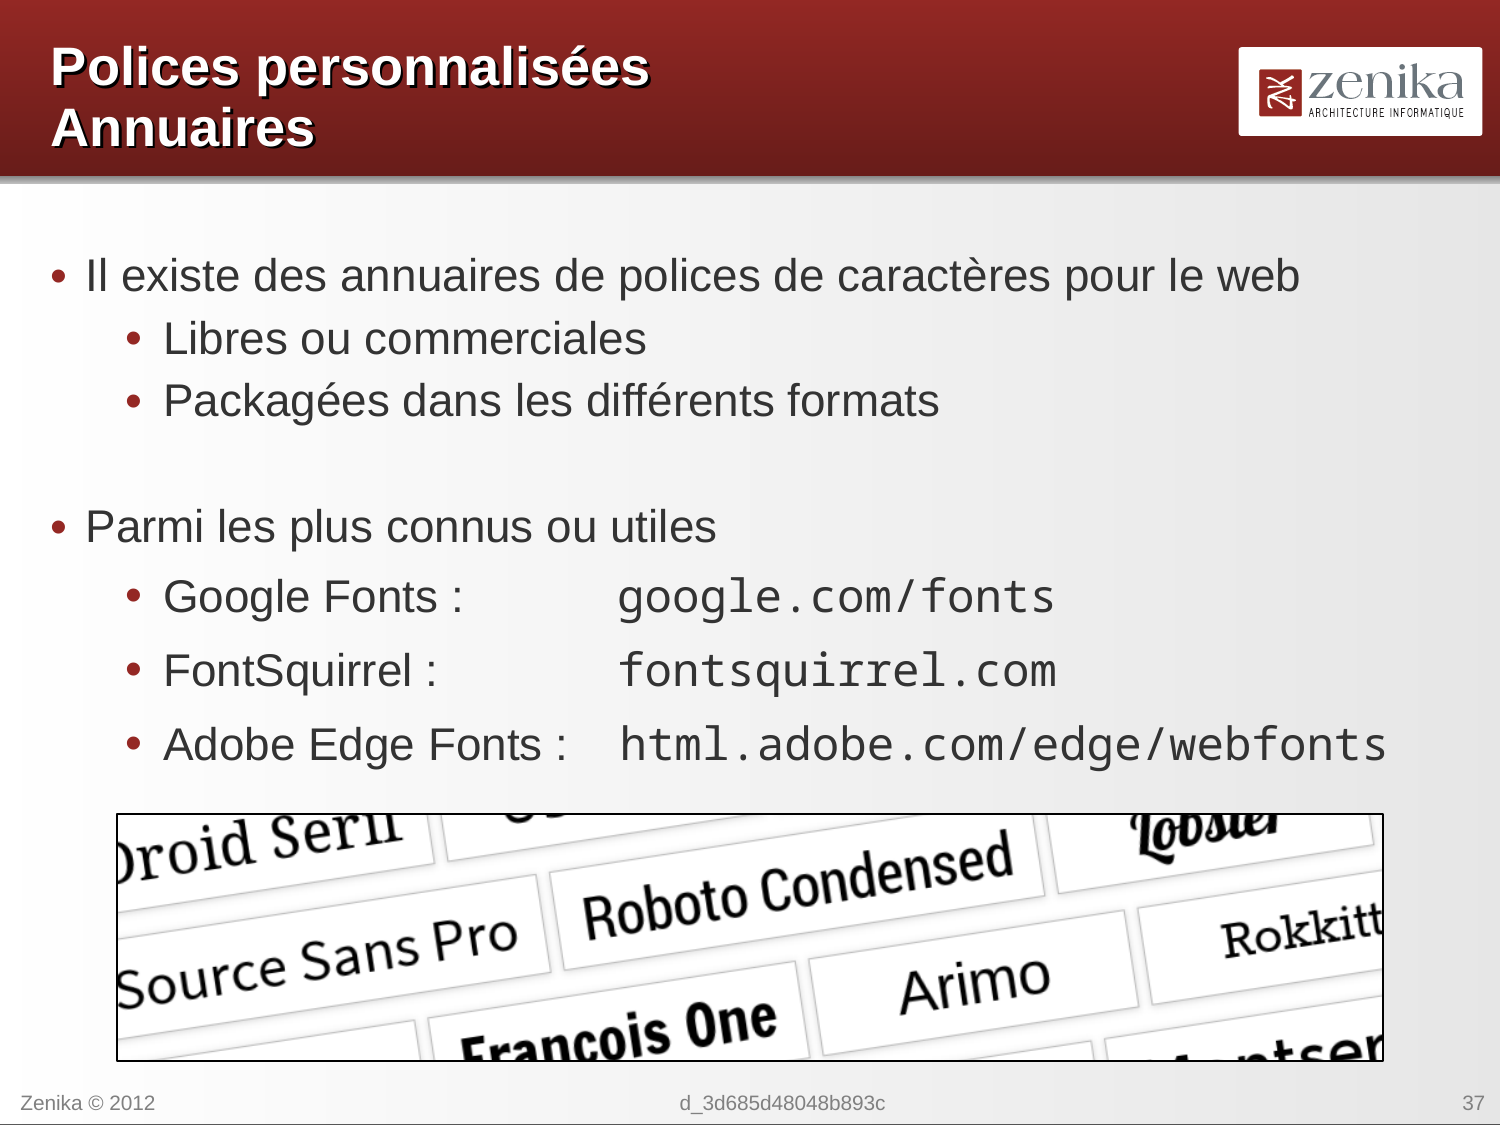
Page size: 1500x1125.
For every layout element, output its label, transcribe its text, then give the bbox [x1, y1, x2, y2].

picture [118, 814, 1382, 1061]
picture [1257, 58, 1464, 125]
title Polices personnalisées Annuaires [50, 15, 1206, 180]
list Il existe des annuaires de polices de caractères pour le web Libres ou commerciales Packagées dans les différents formats Parmi les plus connus ou utiles Google Fonts : google.com/fonts FontSquirrel : fontsquirrel.com Adobe Edge Fonts : html.adobe.com/edge/webfonts [50, 249, 1435, 1079]
